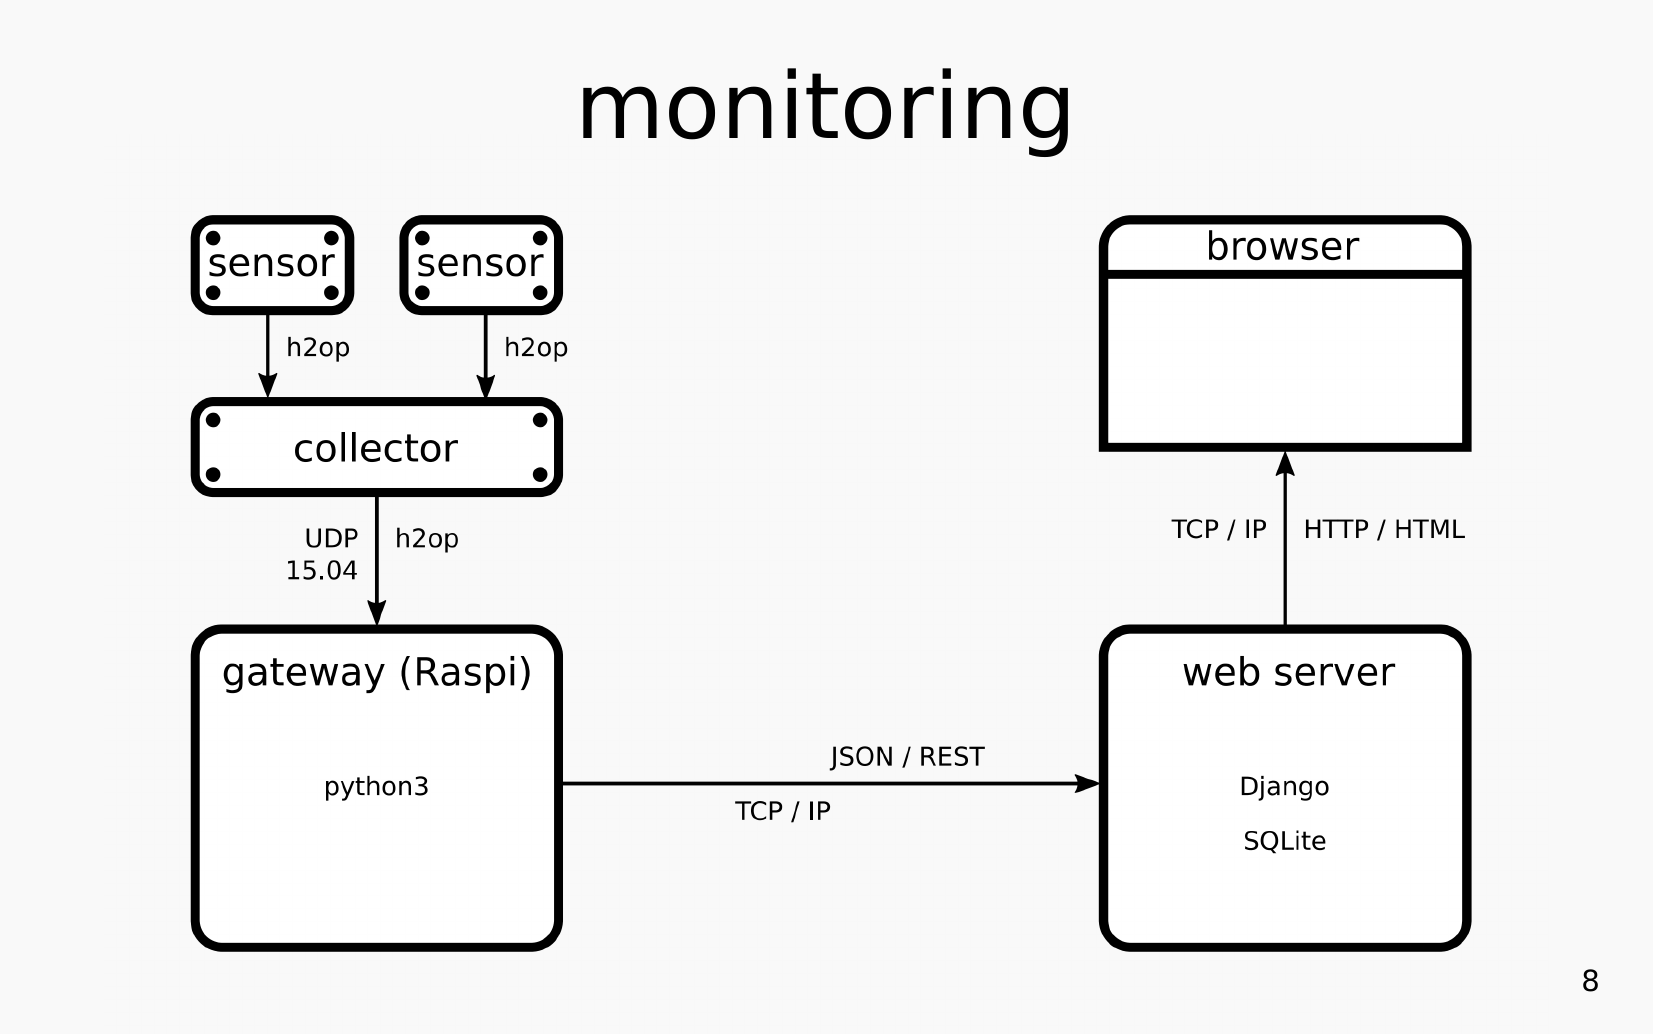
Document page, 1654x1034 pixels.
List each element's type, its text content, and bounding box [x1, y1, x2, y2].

title monitoring [82, 49, 1571, 166]
picture [104, 166, 1549, 1034]
